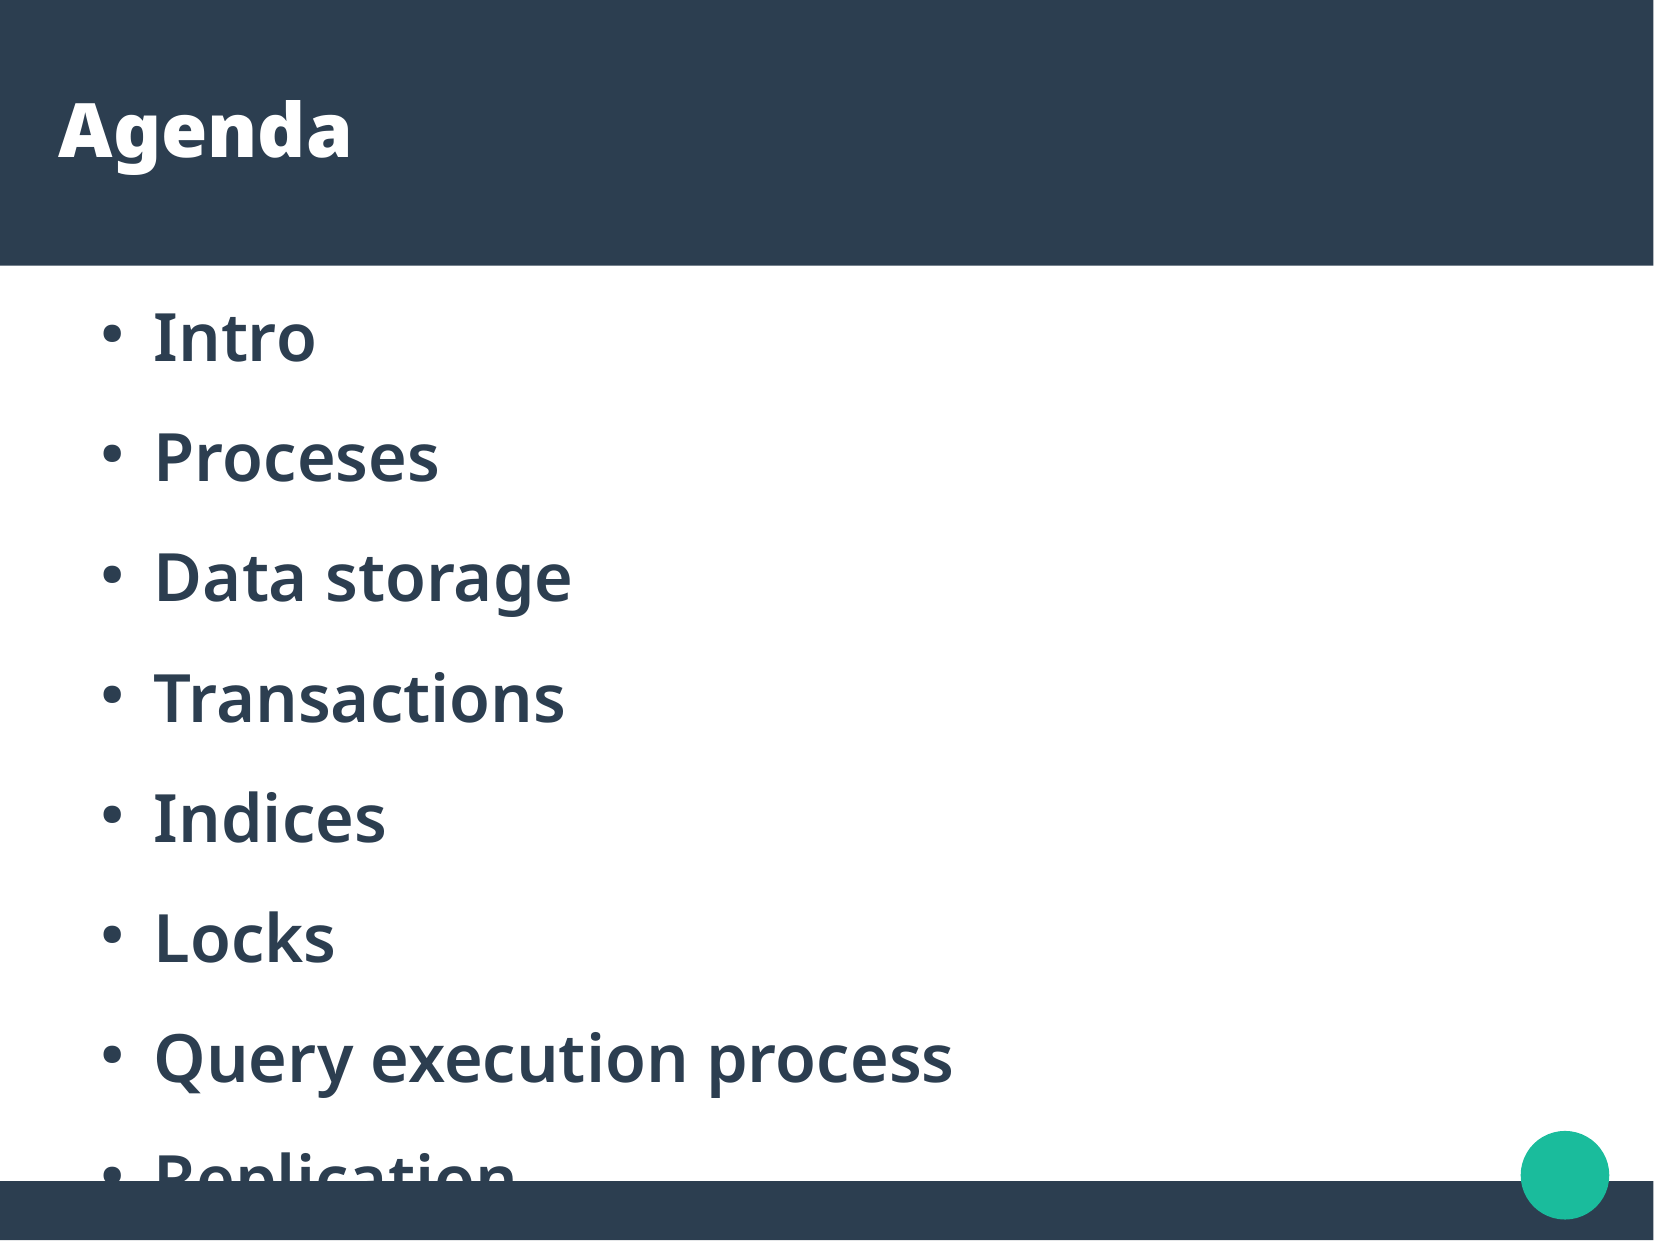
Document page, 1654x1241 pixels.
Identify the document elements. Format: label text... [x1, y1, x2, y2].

title Agenda [59, 49, 1595, 207]
list Intro Proceses Data storage Transactions Indices Locks Query execution process Replication [82, 290, 1571, 1119]
